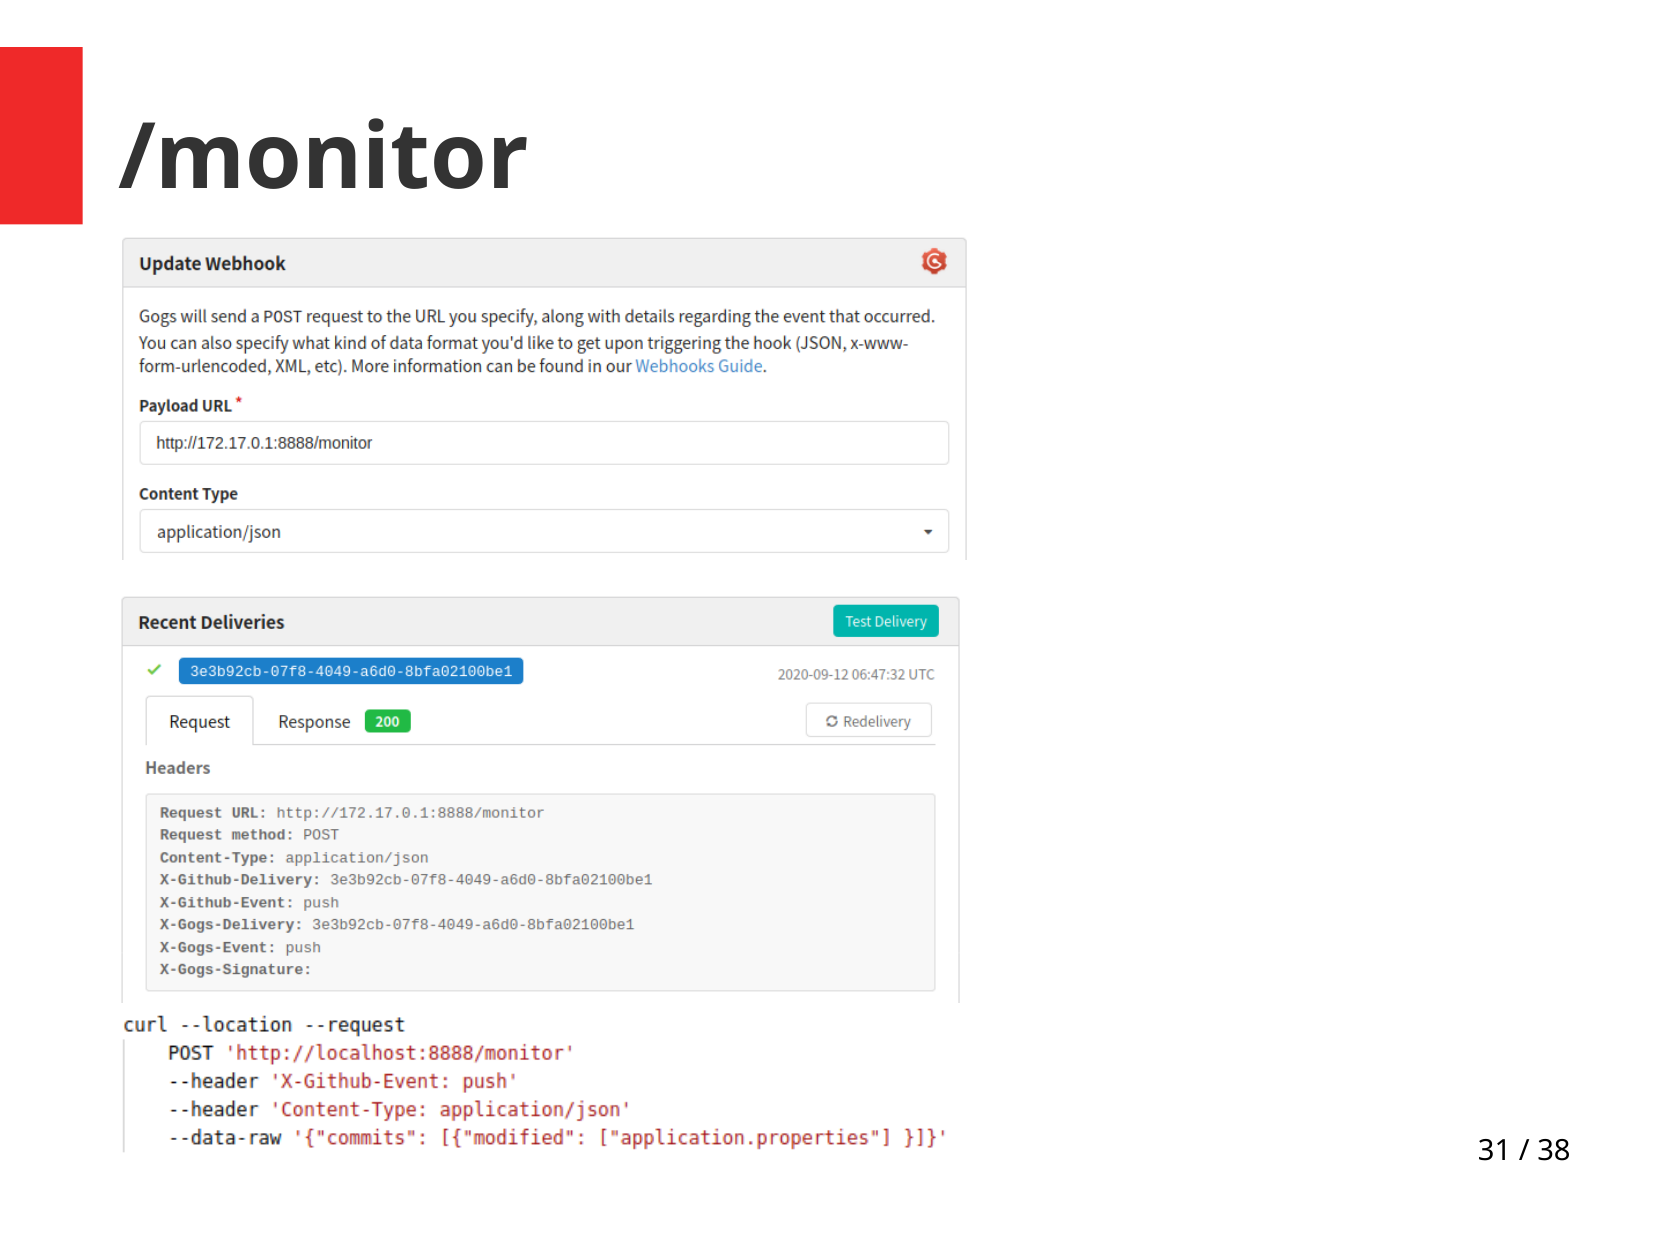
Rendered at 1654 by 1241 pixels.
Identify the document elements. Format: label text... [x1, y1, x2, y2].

title /monitor [118, 49, 1571, 257]
picture [117, 591, 970, 1003]
picture [117, 1013, 961, 1176]
picture [120, 232, 976, 560]
